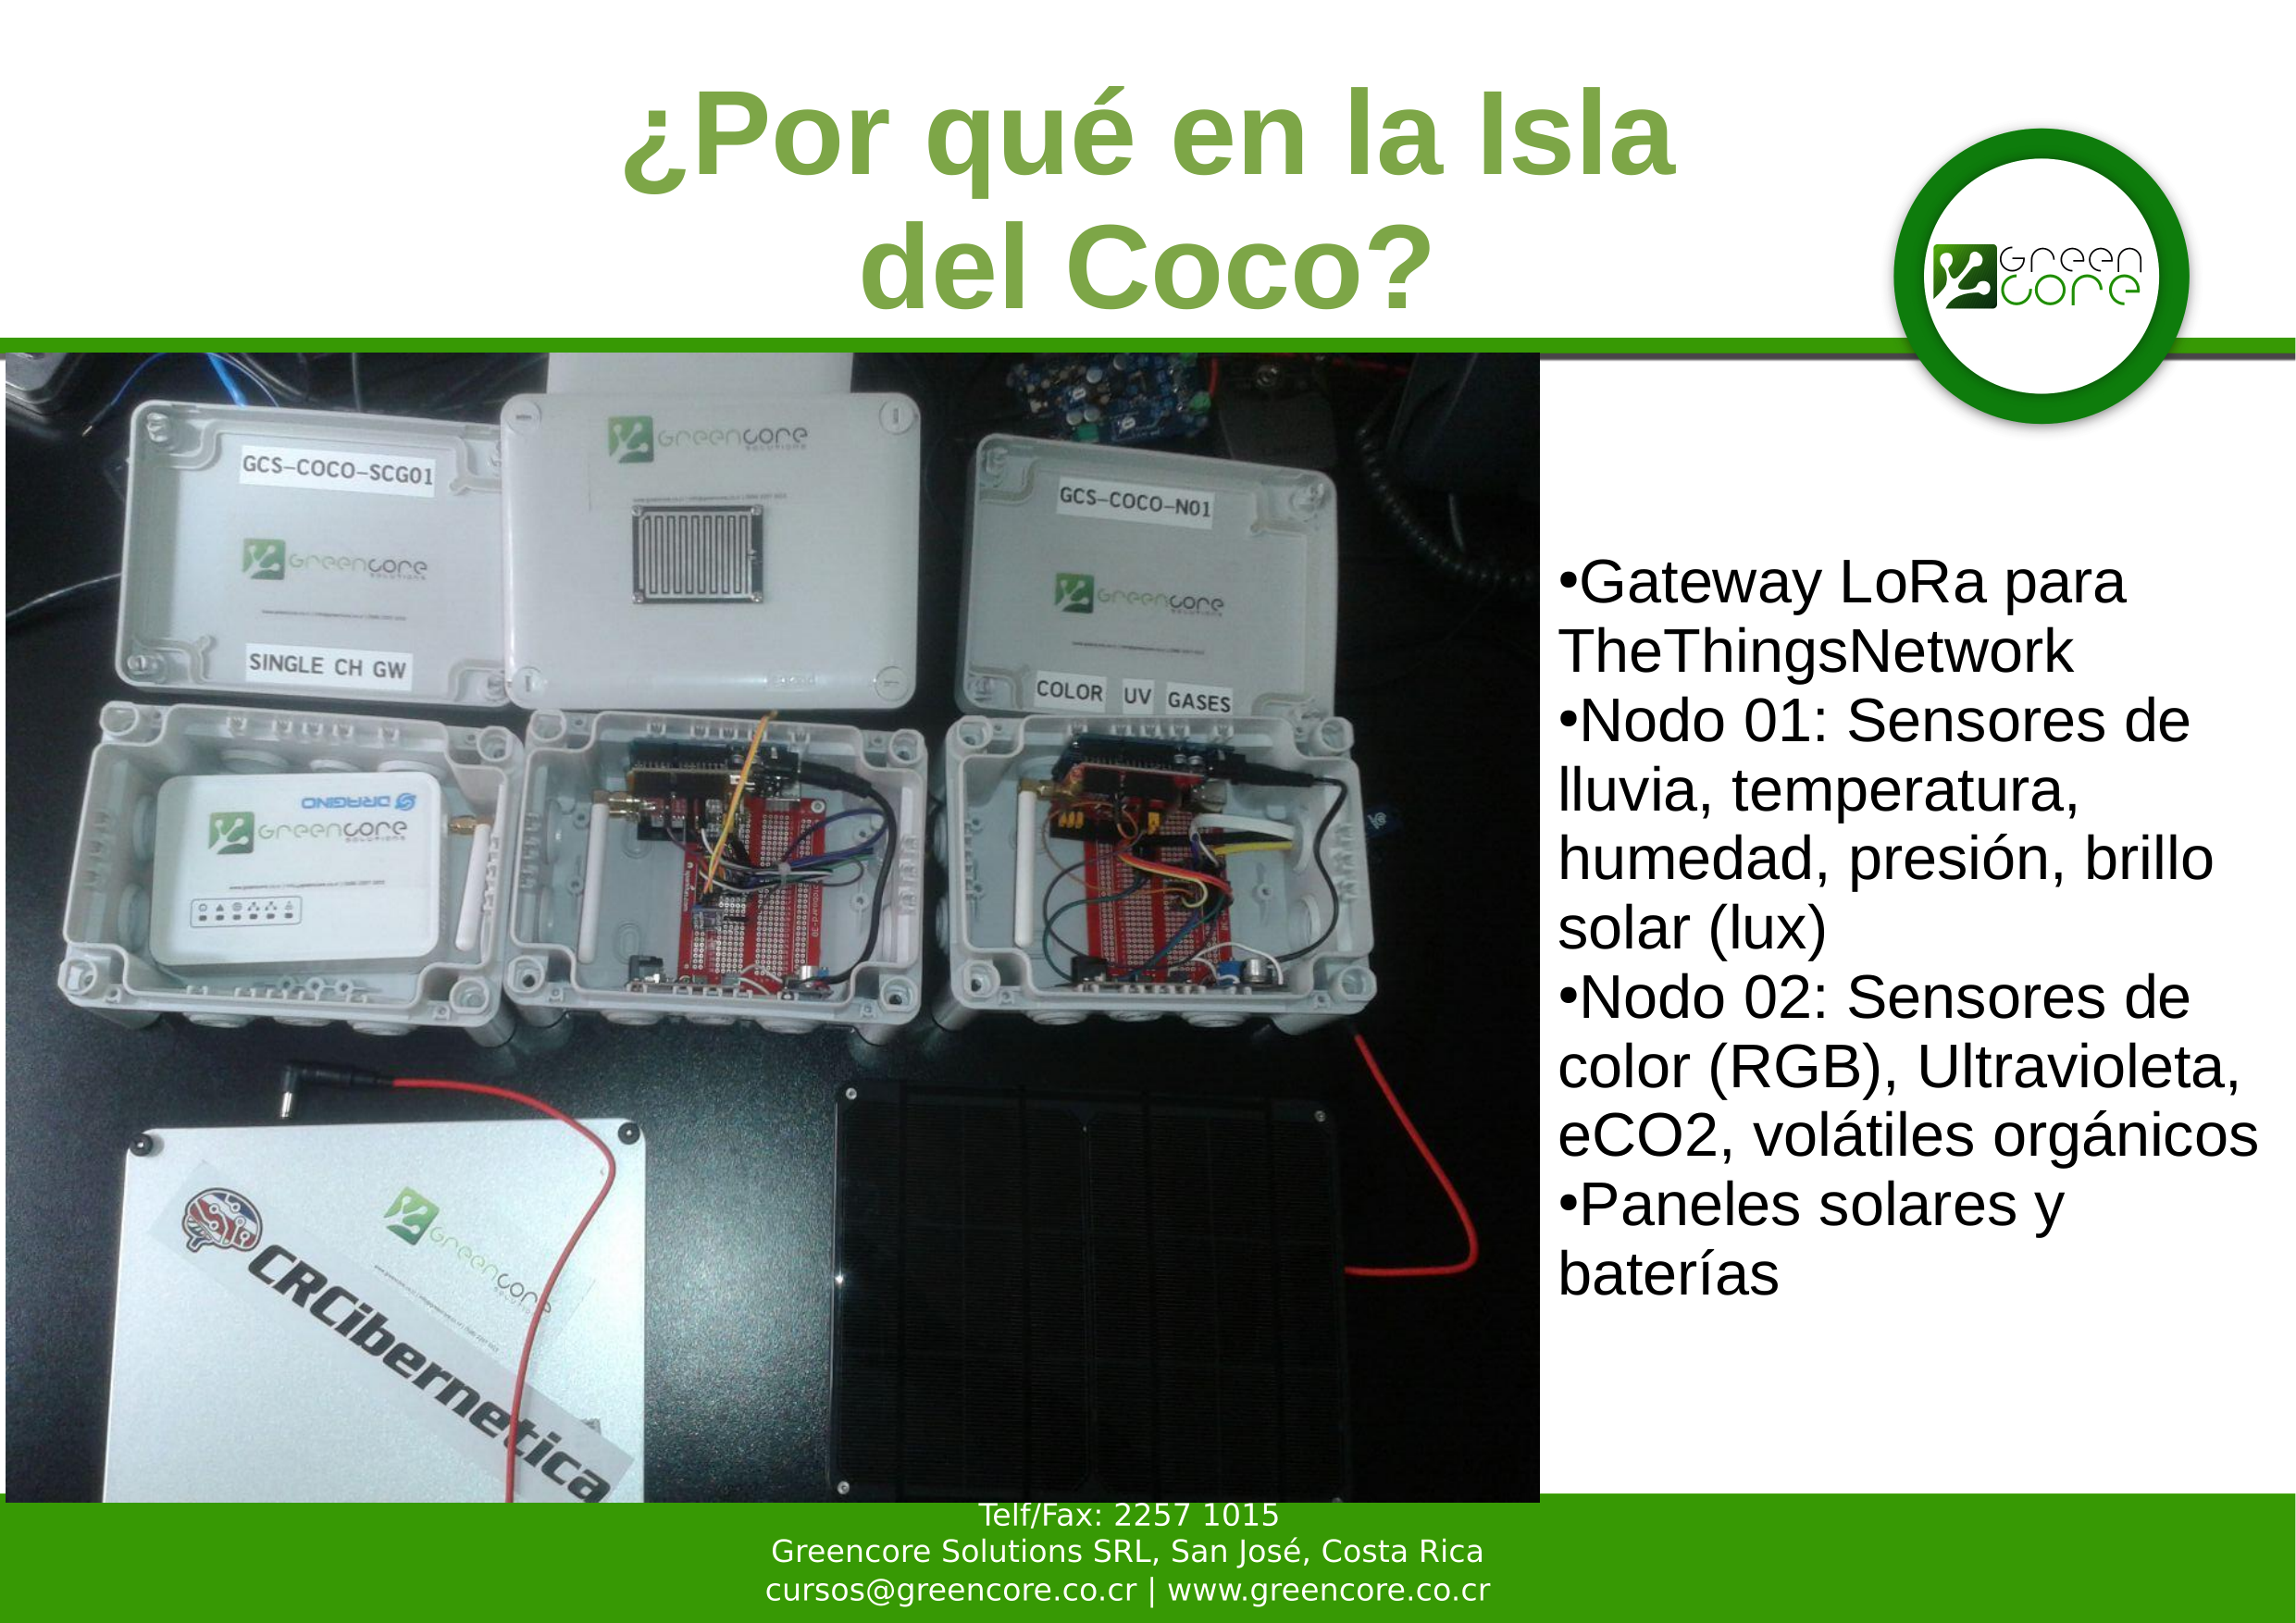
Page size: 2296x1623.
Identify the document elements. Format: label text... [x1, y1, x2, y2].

title ¿Por qué en la Isla del Coco? [115, 64, 2181, 336]
picture [0, 0, 2296, 1623]
subtitle Gateway LoRa para TheThingsNetwork Nodo 01: Sensores de lluvia, temperatura, humedad, presión, brillo solar (lux) Nodo 02: Sensores de color (RGB), Ultravioleta, eCO2, volátiles orgánicos Paneles solares y baterías [1558, 379, 2268, 1476]
